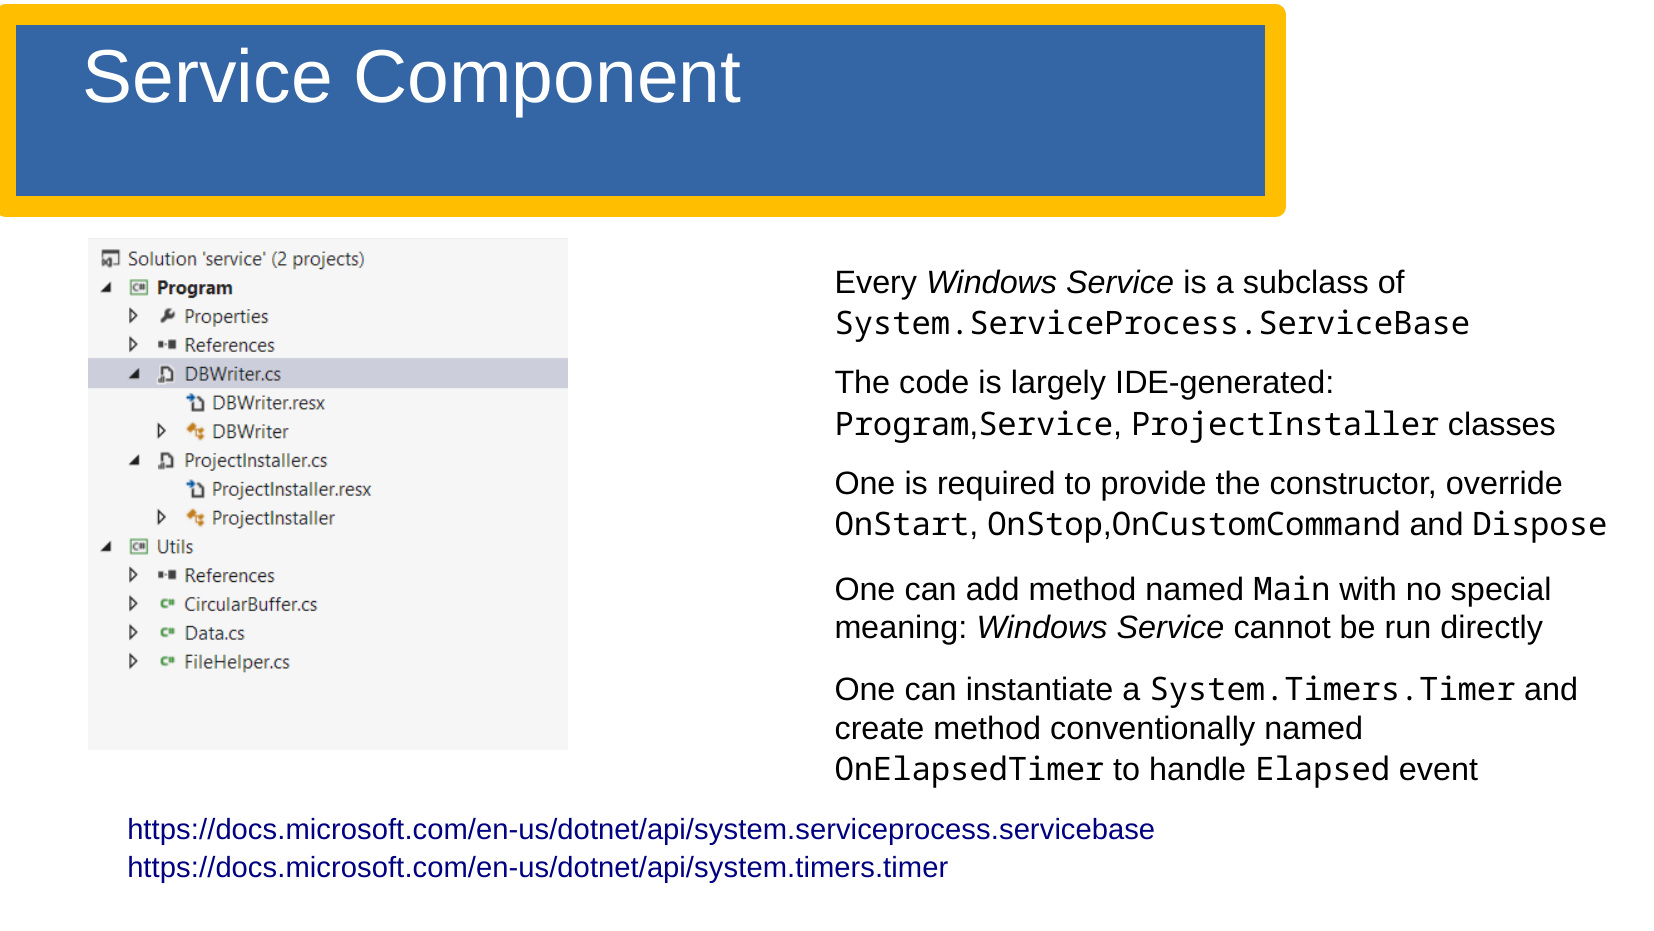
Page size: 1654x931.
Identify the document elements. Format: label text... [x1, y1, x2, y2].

list Every Windows Service is a subclass of System.ServiceProcess.ServiceBase The code is largely IDE-generated: Program,Service, ProjectInstaller classes One is required to provide the constructor, override OnStart, OnStop,OnCustomCommand and Dispose One can add method named Main with no special meaning: Windows Service cannot be run directly One can instantiate a System.Timers.Timer and create method conventionally named OnElapsedTimer to handle Elapsed event [773, 263, 1613, 826]
text_box https://docs.microsoft.com/en-us/dotnet/api/system.timers.timer [112, 843, 1192, 901]
picture [88, 238, 568, 751]
text_box https://docs.microsoft.com/en-us/dotnet/api/system.serviceprocess.servicebase [112, 805, 1456, 863]
title Service Component [82, 34, 1235, 203]
